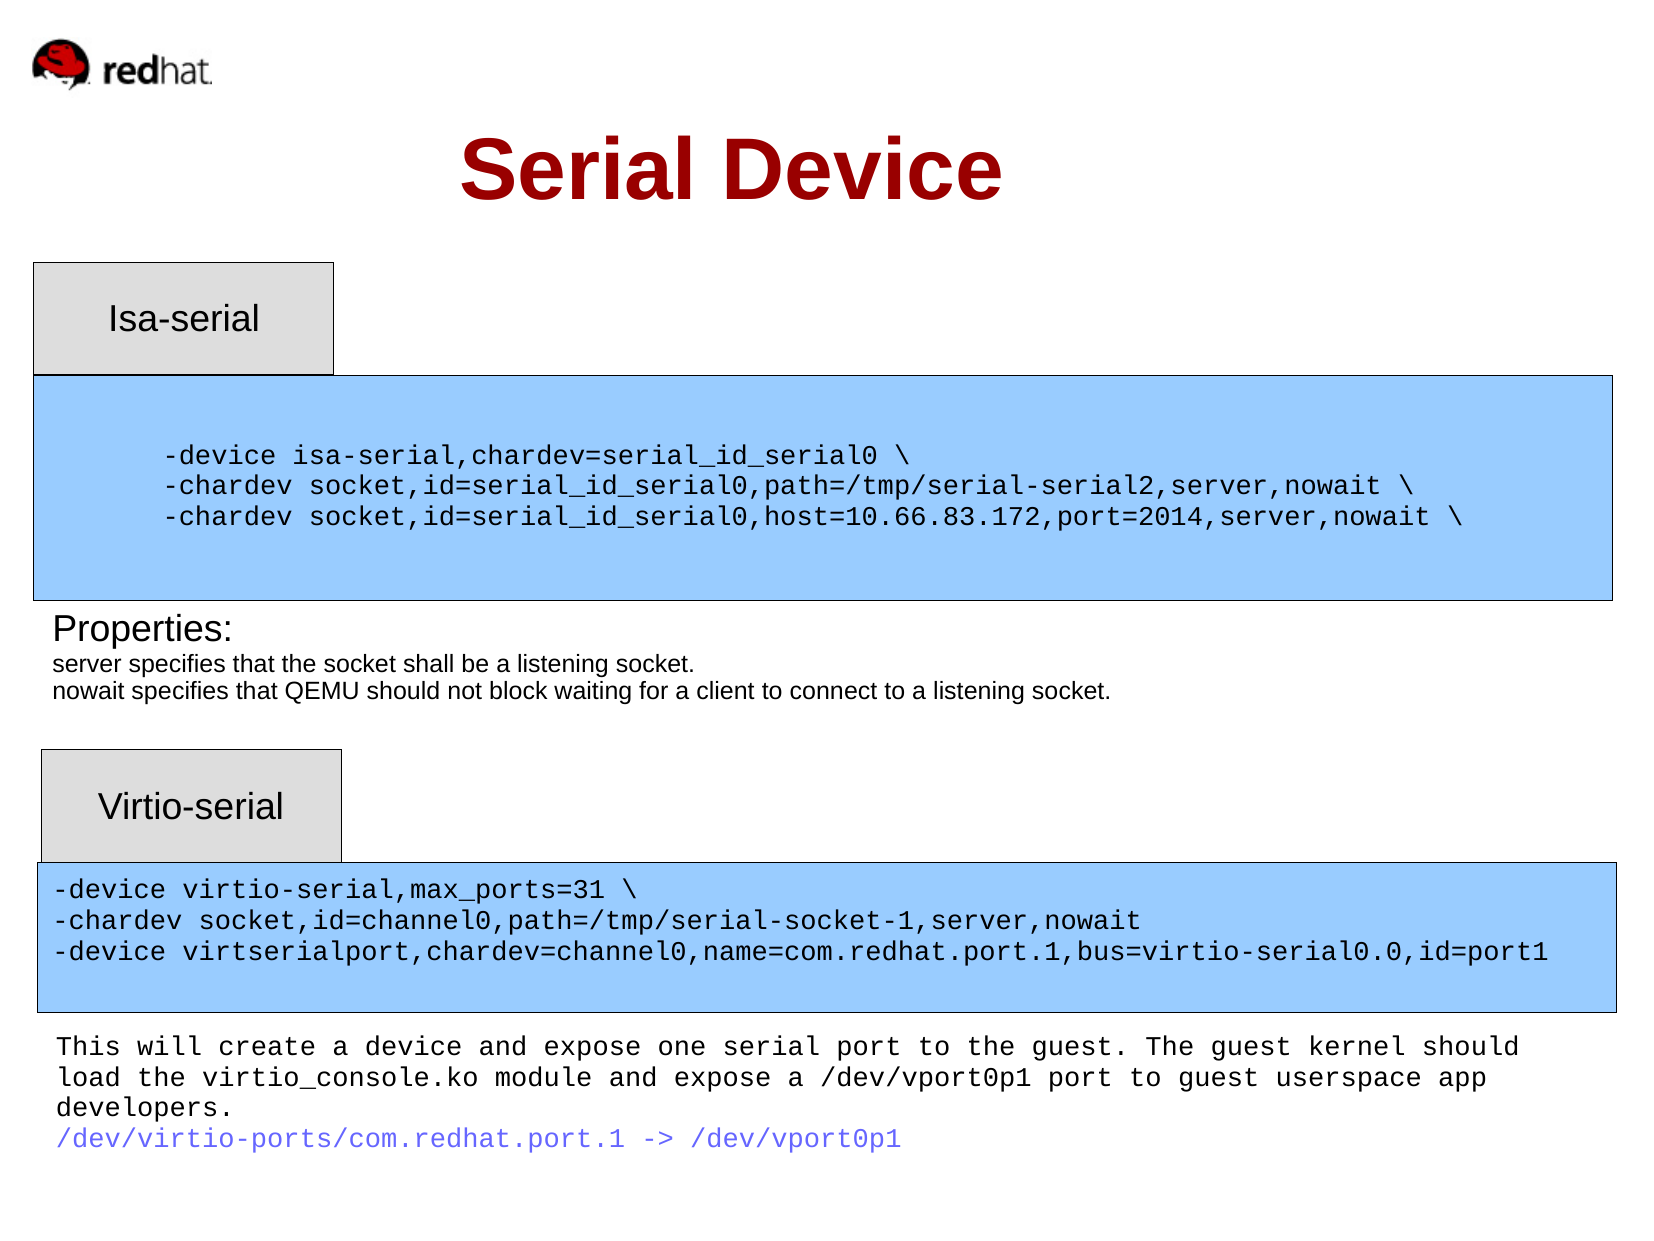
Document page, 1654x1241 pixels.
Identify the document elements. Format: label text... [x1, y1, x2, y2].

text_box This will create a device and expose one serial port to the guest. The guest kernel should load the virtio_console.ko module and expose a /dev/vport0p1 port to guest userspace app developers. /dev/virtio-ports/com.redhat.port.1 -> /dev/vport0p1 [41, 1025, 1535, 1163]
text_box -device isa-serial,chardev=serial_id_serial0 \ -chardev socket,id=serial_id_serial0,path=/tmp/serial-serial2,server,nowait \ -chardev socket,id=serial_id_serial0,host=10.66.83.172,port=2014,server,nowait \ [33, 375, 1613, 601]
text_box -device virtio-serial,max_ports=31 \ -chardev socket,id=channel0,path=/tmp/serial-socket-1,server,nowait -device virtserialport,chardev=channel0,name=com.redhat.port.1,bus=virtio-serial0.0,id=port1 [37, 862, 1617, 1013]
text_box Virtio-serial [41, 749, 342, 862]
text_box Isa-serial [33, 262, 334, 375]
picture [31, 37, 212, 98]
text_box Serial Device [150, 112, 1313, 226]
text_box Properties: server specifies that the socket shall be a listening socket. nowait specifies that QEMU should not block waiting for a client to connect to a listening socket. [37, 600, 1576, 713]
